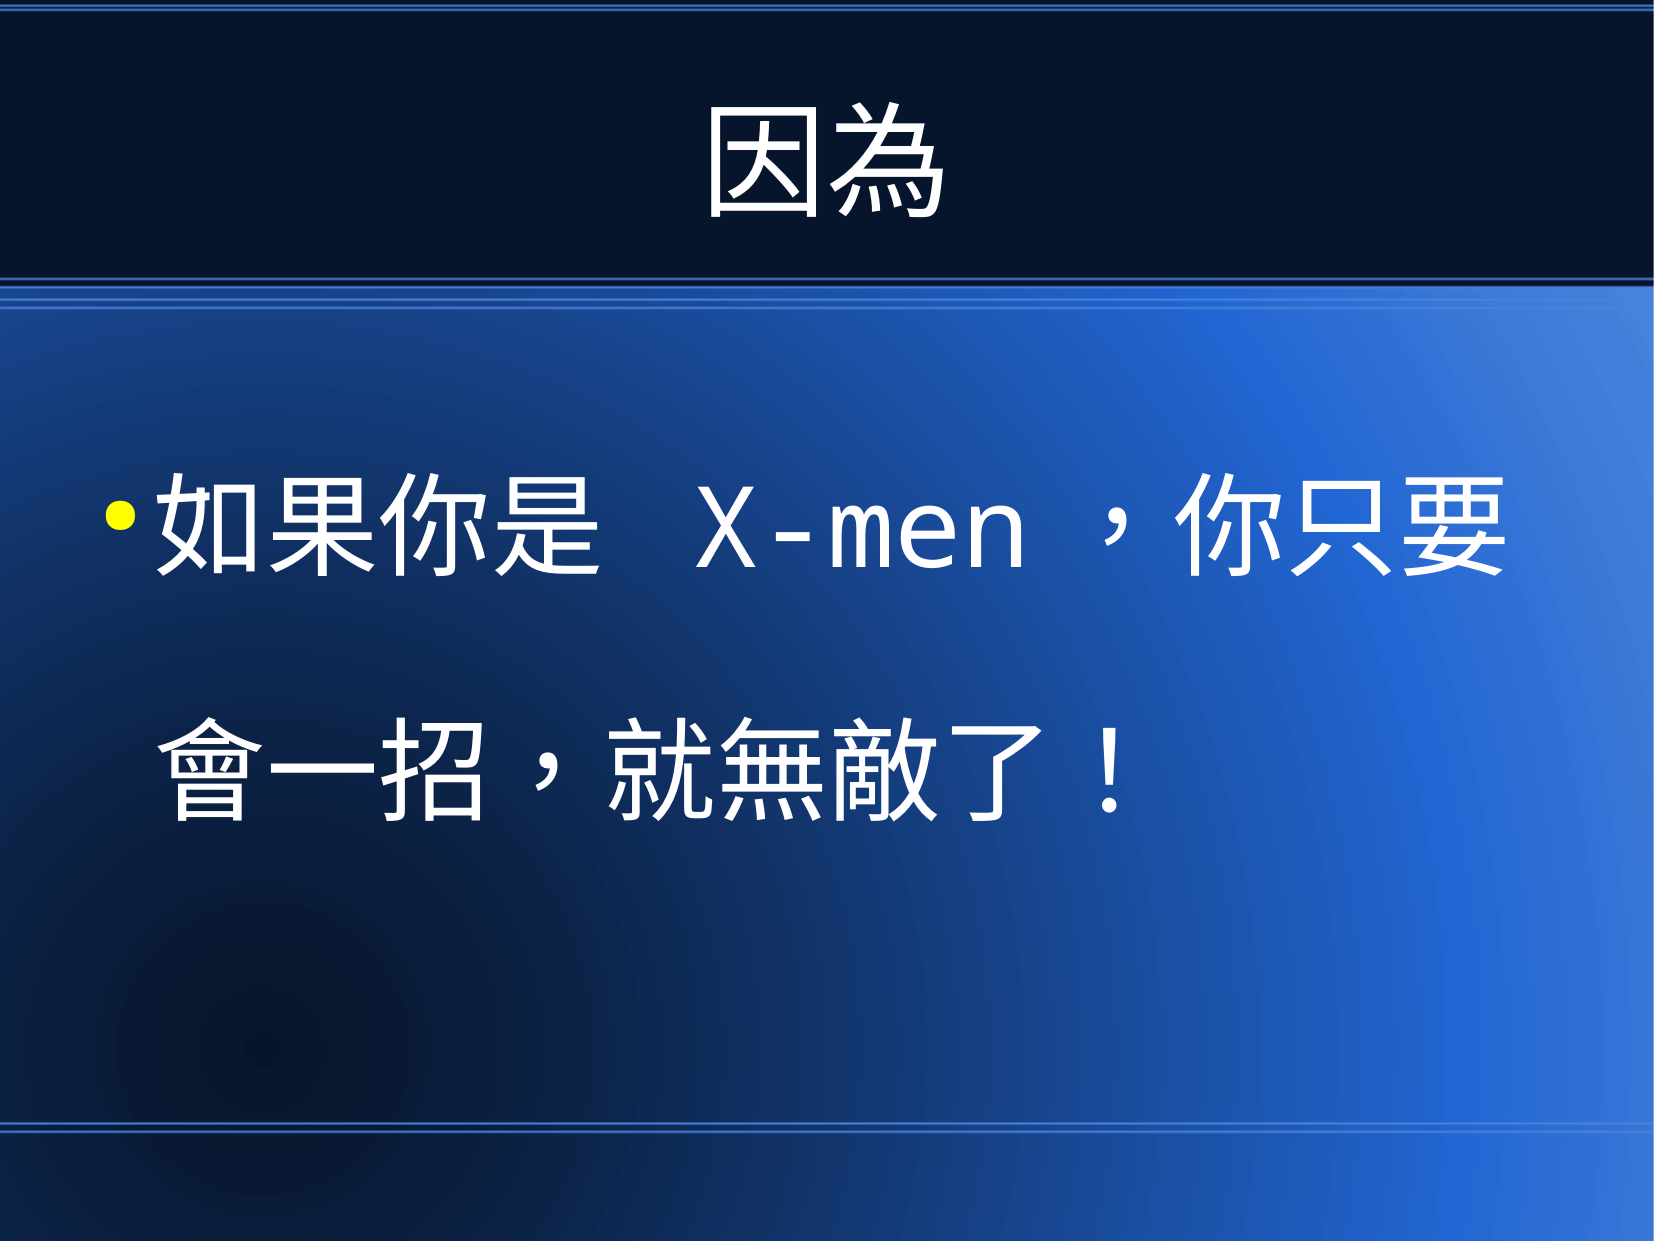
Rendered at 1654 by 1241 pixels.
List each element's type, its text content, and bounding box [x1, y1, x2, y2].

picture [0, 0, 1654, 1241]
list 如果你是 X-men，你只要會一招，就無敵了！ [82, 355, 1571, 1241]
title 因為 [82, 49, 1571, 257]
